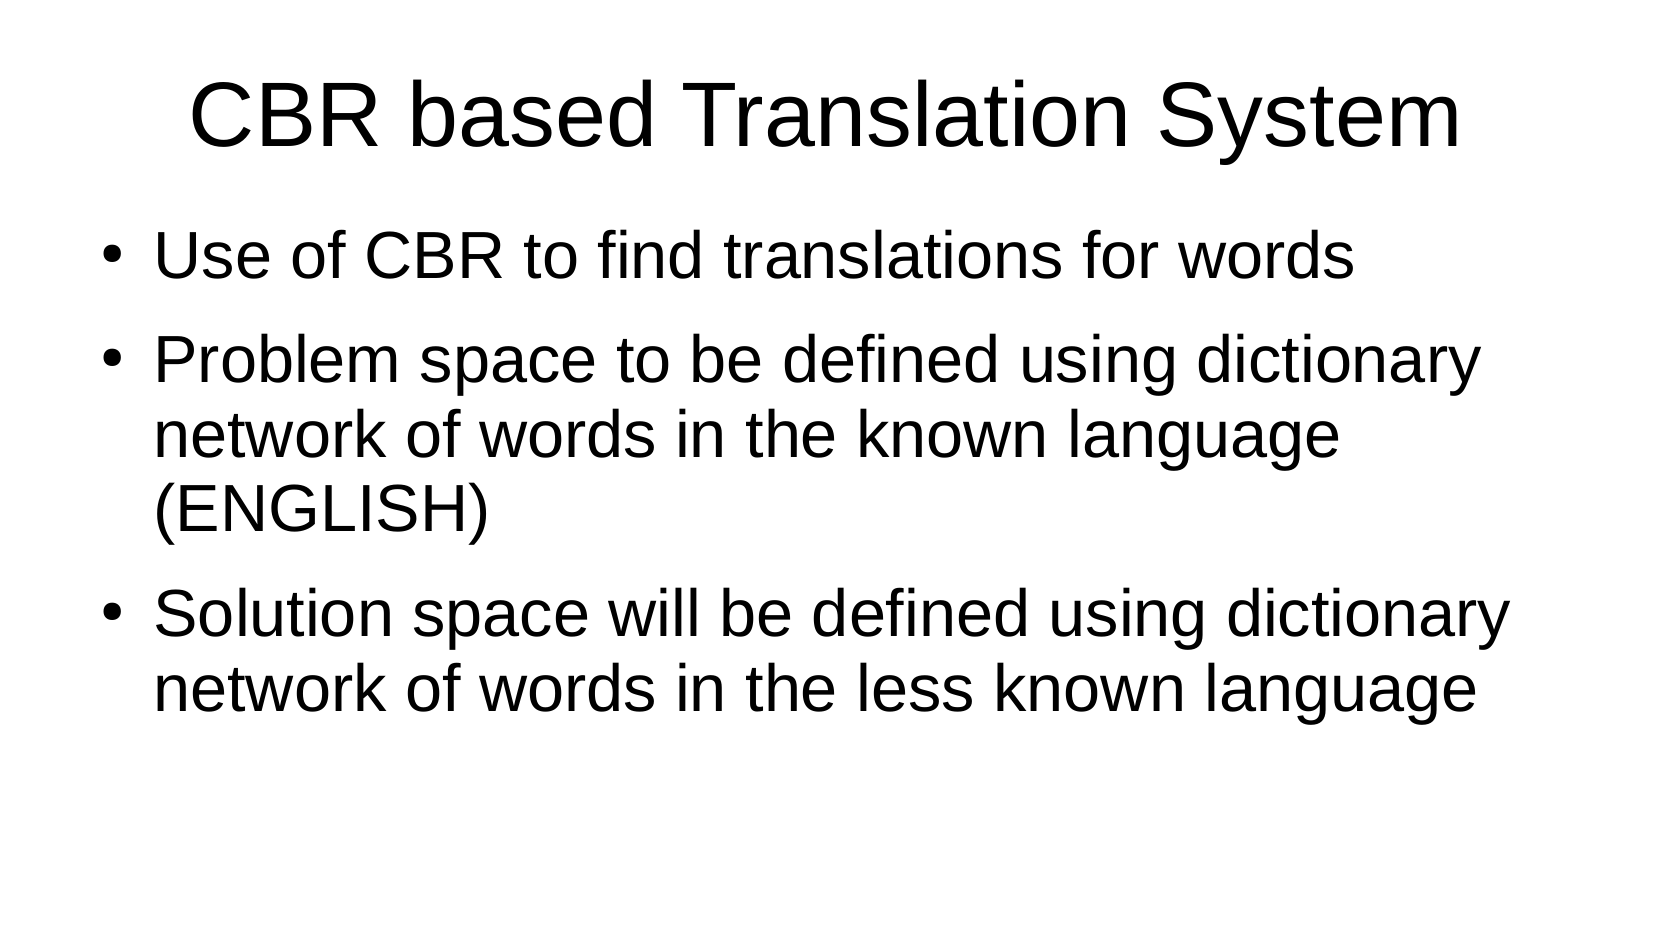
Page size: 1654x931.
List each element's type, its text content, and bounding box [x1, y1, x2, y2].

list Use of CBR to find translations for words Problem space to be defined using dictionary network of words in the known language (ENGLISH) Solution space will be defined using dictionary network of words in the less known language [82, 217, 1571, 758]
title CBR based Translation System [82, 37, 1571, 193]
